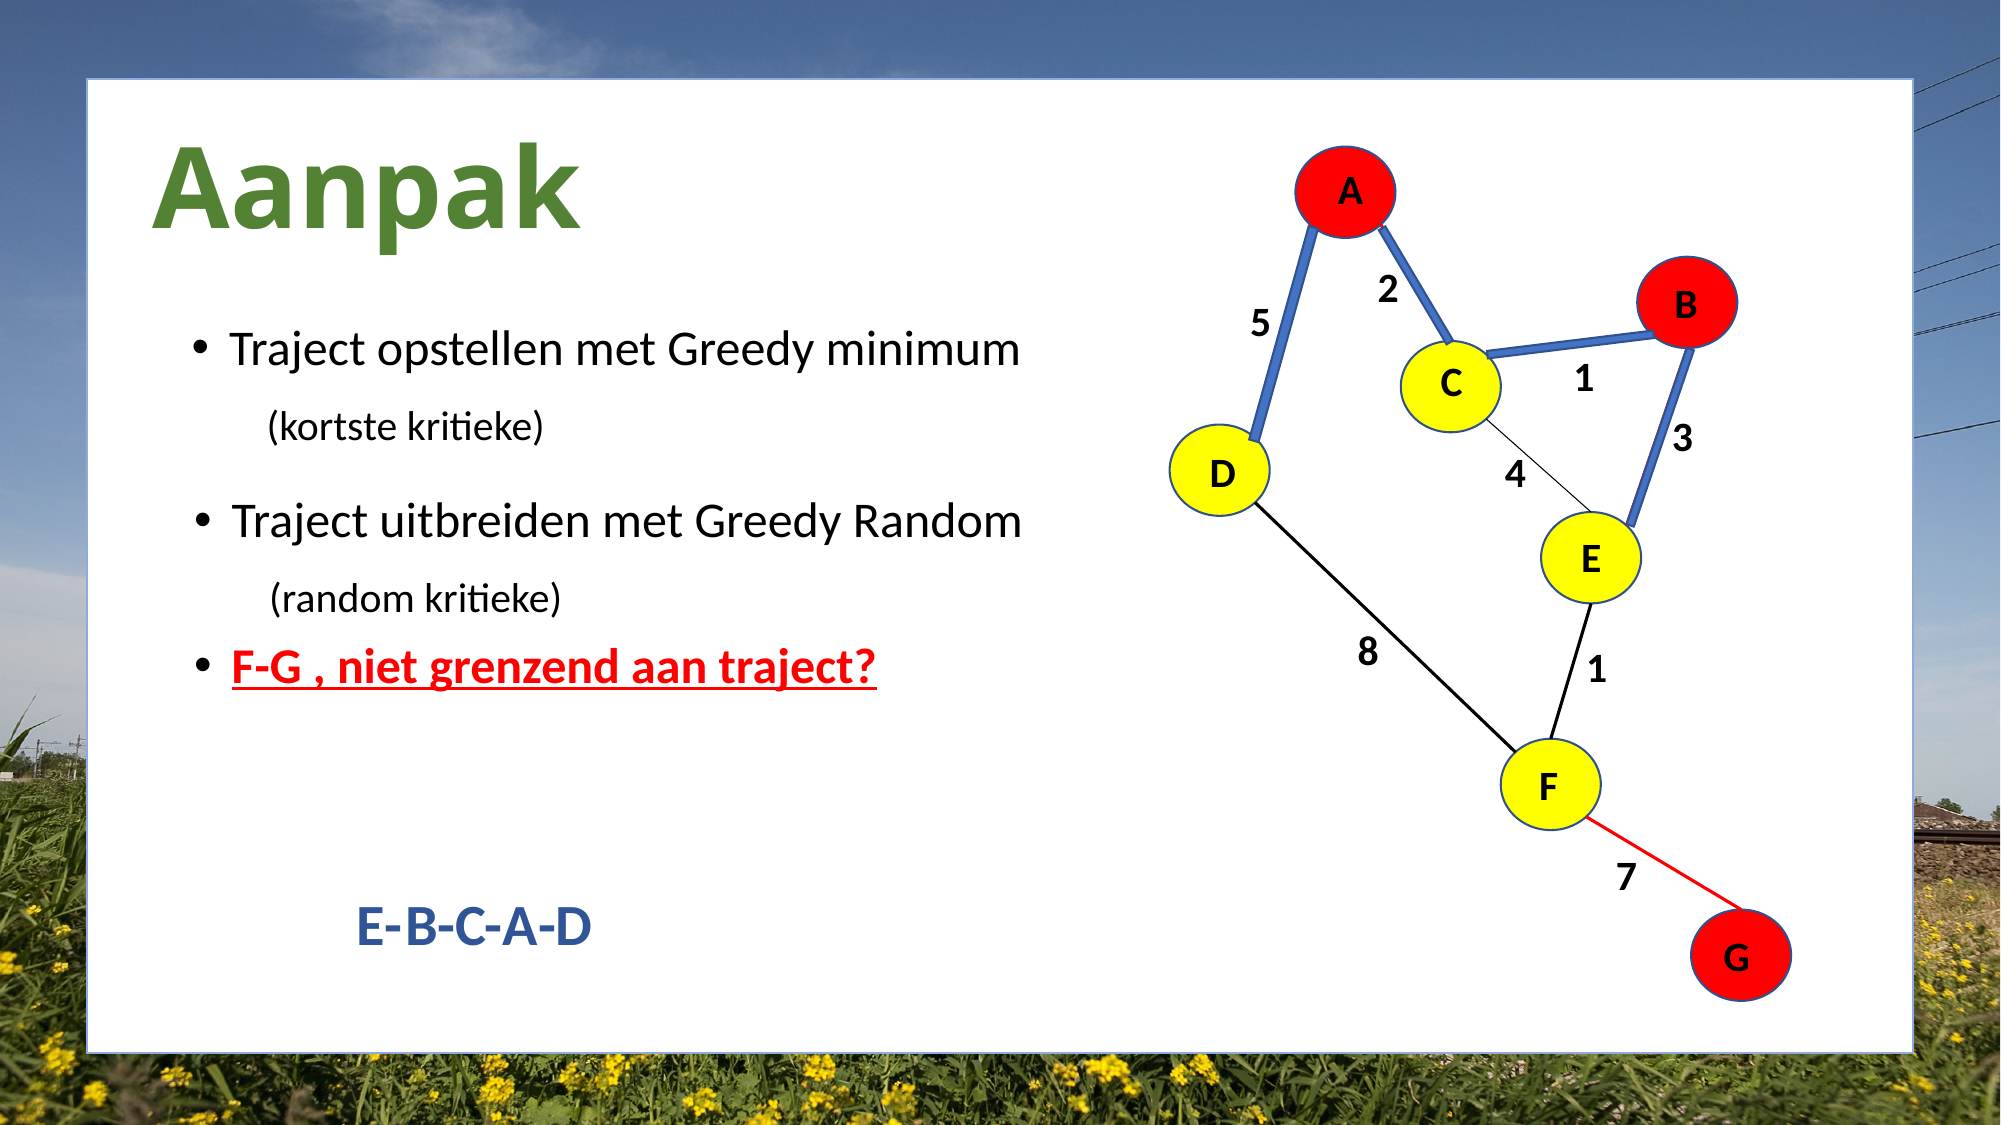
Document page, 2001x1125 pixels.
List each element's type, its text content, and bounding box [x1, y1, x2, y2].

text_box B [1659, 269, 1723, 335]
text_box F [1524, 751, 1590, 818]
text_box 7 [1600, 841, 1667, 908]
text_box 2 [1402, 253, 1429, 298]
text_box 5 [1284, 305, 1298, 353]
text_box D [1194, 438, 1261, 505]
text_box F-G , niet grenzend aan traject? [179, 633, 898, 727]
text_box 3 [1656, 402, 1723, 469]
text_box B-C [437, 879, 469, 966]
text_box E- [340, 879, 437, 966]
title Aanpak [1298, 227, 1391, 302]
text_box 5 [1235, 287, 1291, 353]
text_box Traject uitbreiden met Greedy Random (random kritieke) [179, 487, 1136, 638]
text_box 8 [1377, 616, 1408, 645]
text_box A [1322, 155, 1393, 222]
text_box 2 [1362, 253, 1429, 319]
text_box 1 [1558, 343, 1618, 408]
title Aanpak [137, 83, 1863, 302]
text_box 4 [1489, 438, 1554, 505]
text_box 1 [1570, 633, 1637, 699]
text_box E [1558, 523, 1625, 589]
text_box Traject opstellen met Greedy minimum (kortste kritieke) [176, 315, 1134, 466]
text_box C [1425, 347, 1493, 413]
text_box 8 [1342, 616, 1408, 682]
text_box -D [523, 879, 619, 966]
text_box [87, 79, 1913, 1053]
text_box -A [469, 879, 523, 966]
text_box 3 [1656, 402, 1666, 431]
text_box G [1708, 922, 1775, 988]
